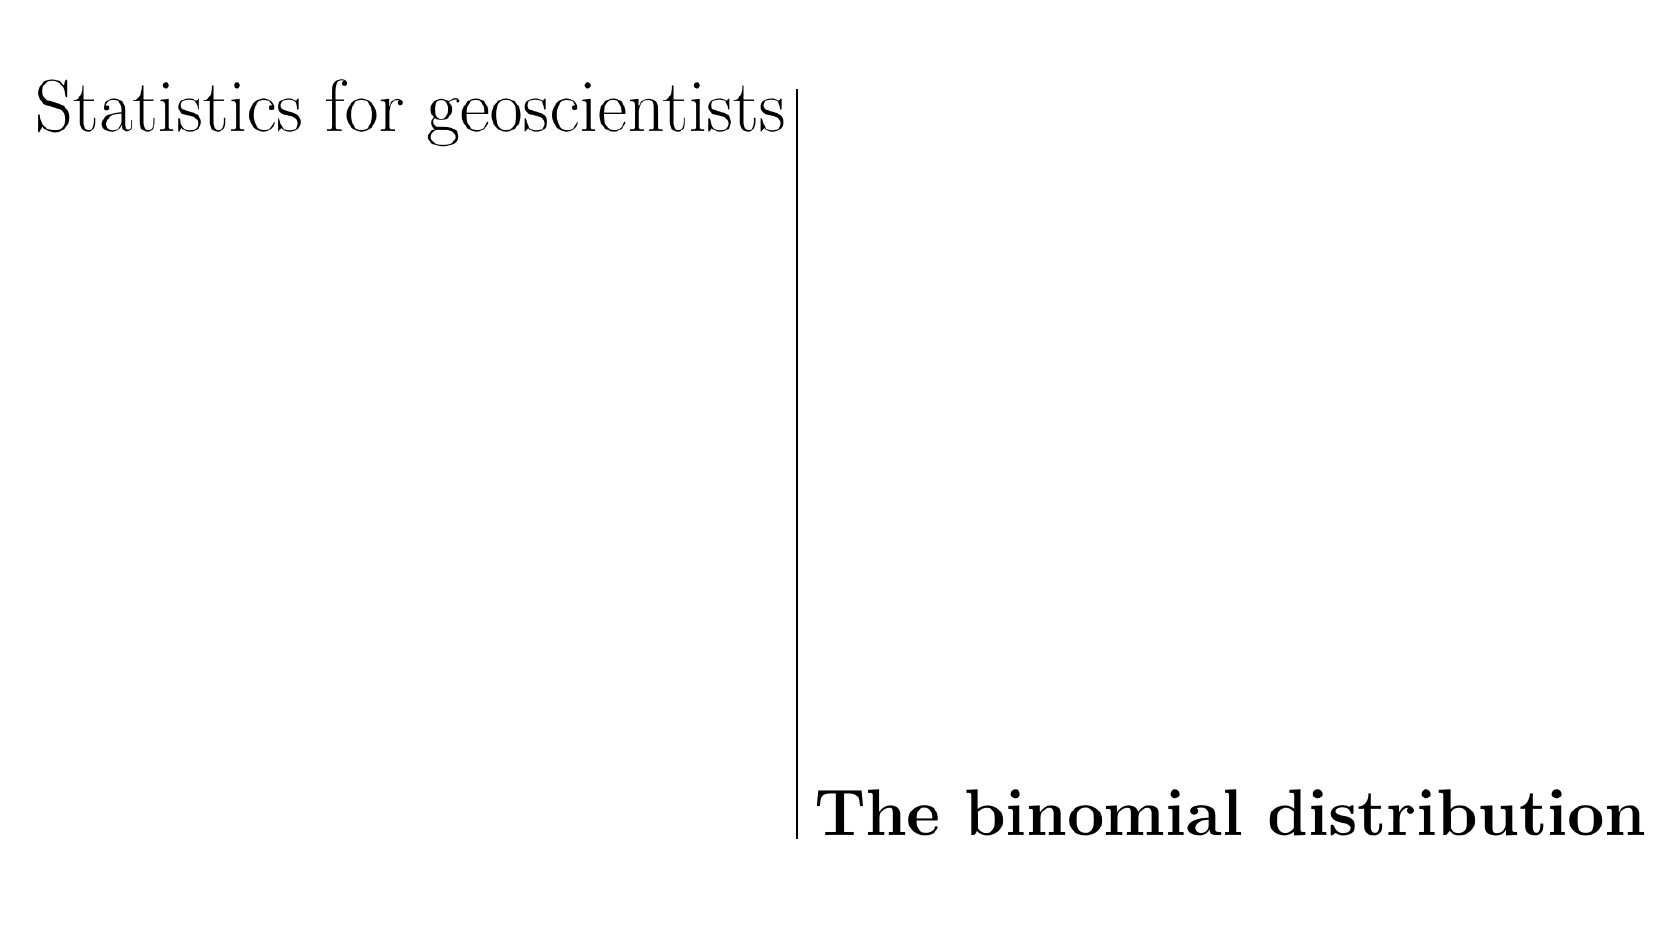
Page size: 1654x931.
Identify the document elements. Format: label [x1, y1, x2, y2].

picture [29, 71, 792, 149]
picture [809, 782, 1648, 842]
